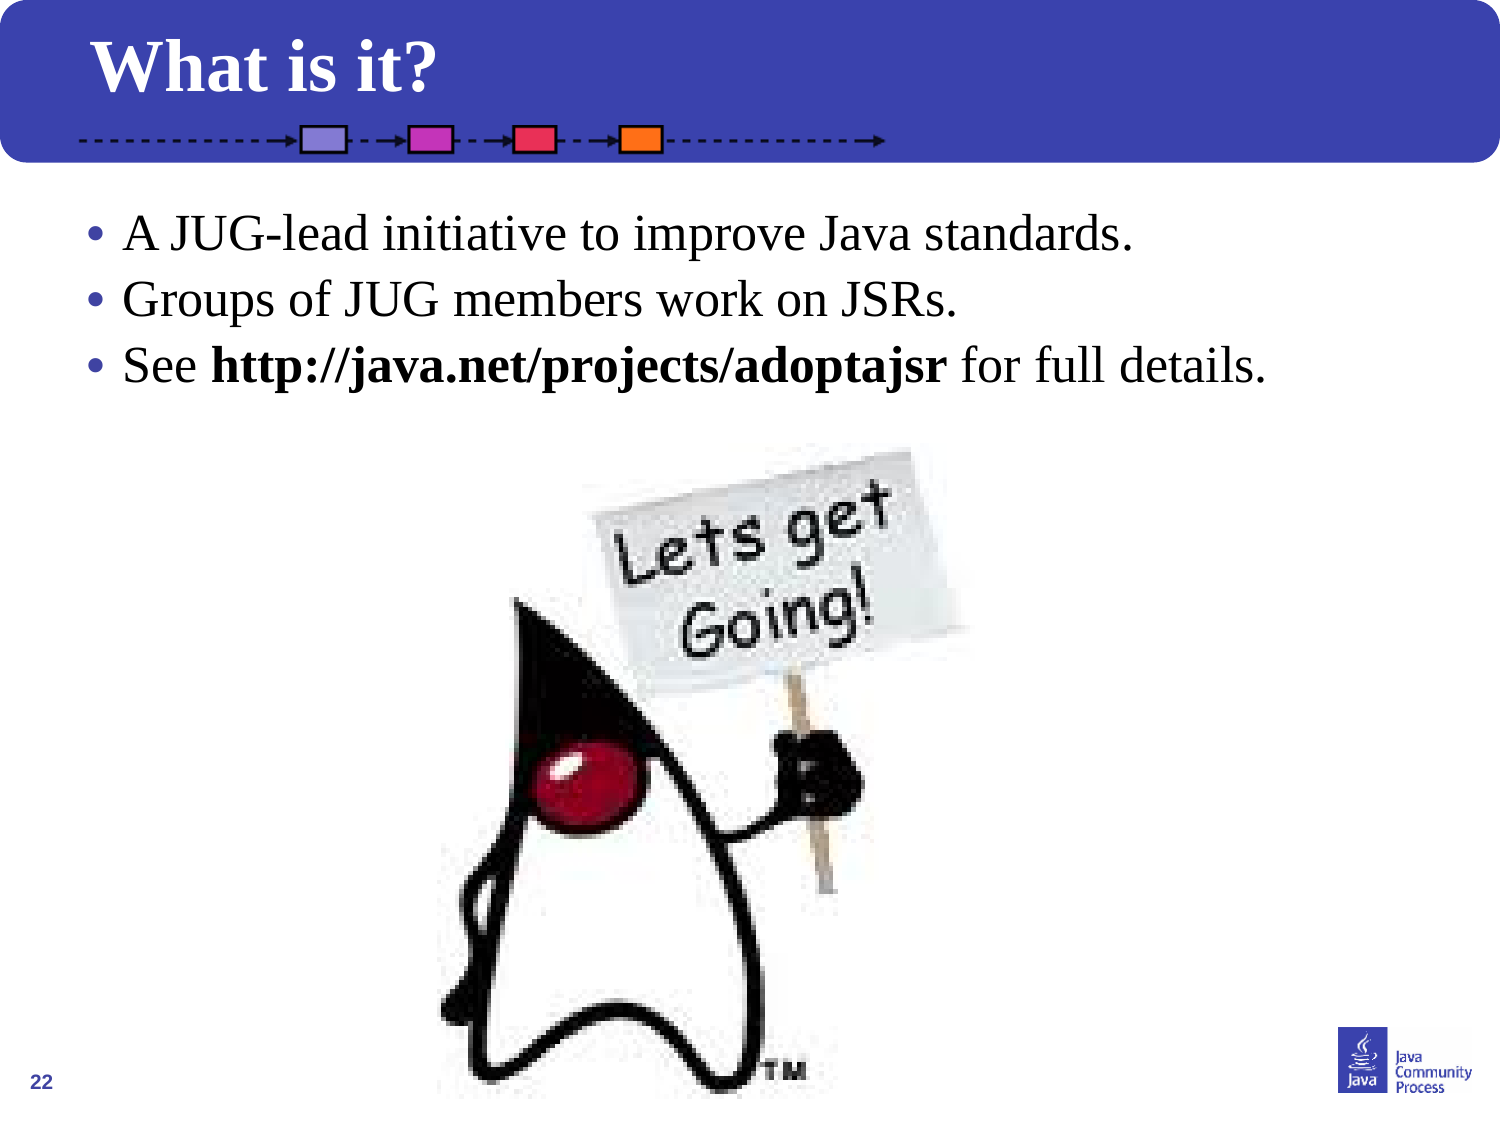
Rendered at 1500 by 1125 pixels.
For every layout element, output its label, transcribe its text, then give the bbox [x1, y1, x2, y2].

list A JUG-lead initiative to improve Java standards. Groups of JUG members work on JSRs. See http://java.net/projects/adoptajsr for full details. [70, 199, 1400, 1077]
picture [437, 443, 975, 1099]
picture [70, 125, 897, 156]
title What is it? [75, 16, 1407, 126]
picture [1337, 1026, 1472, 1093]
